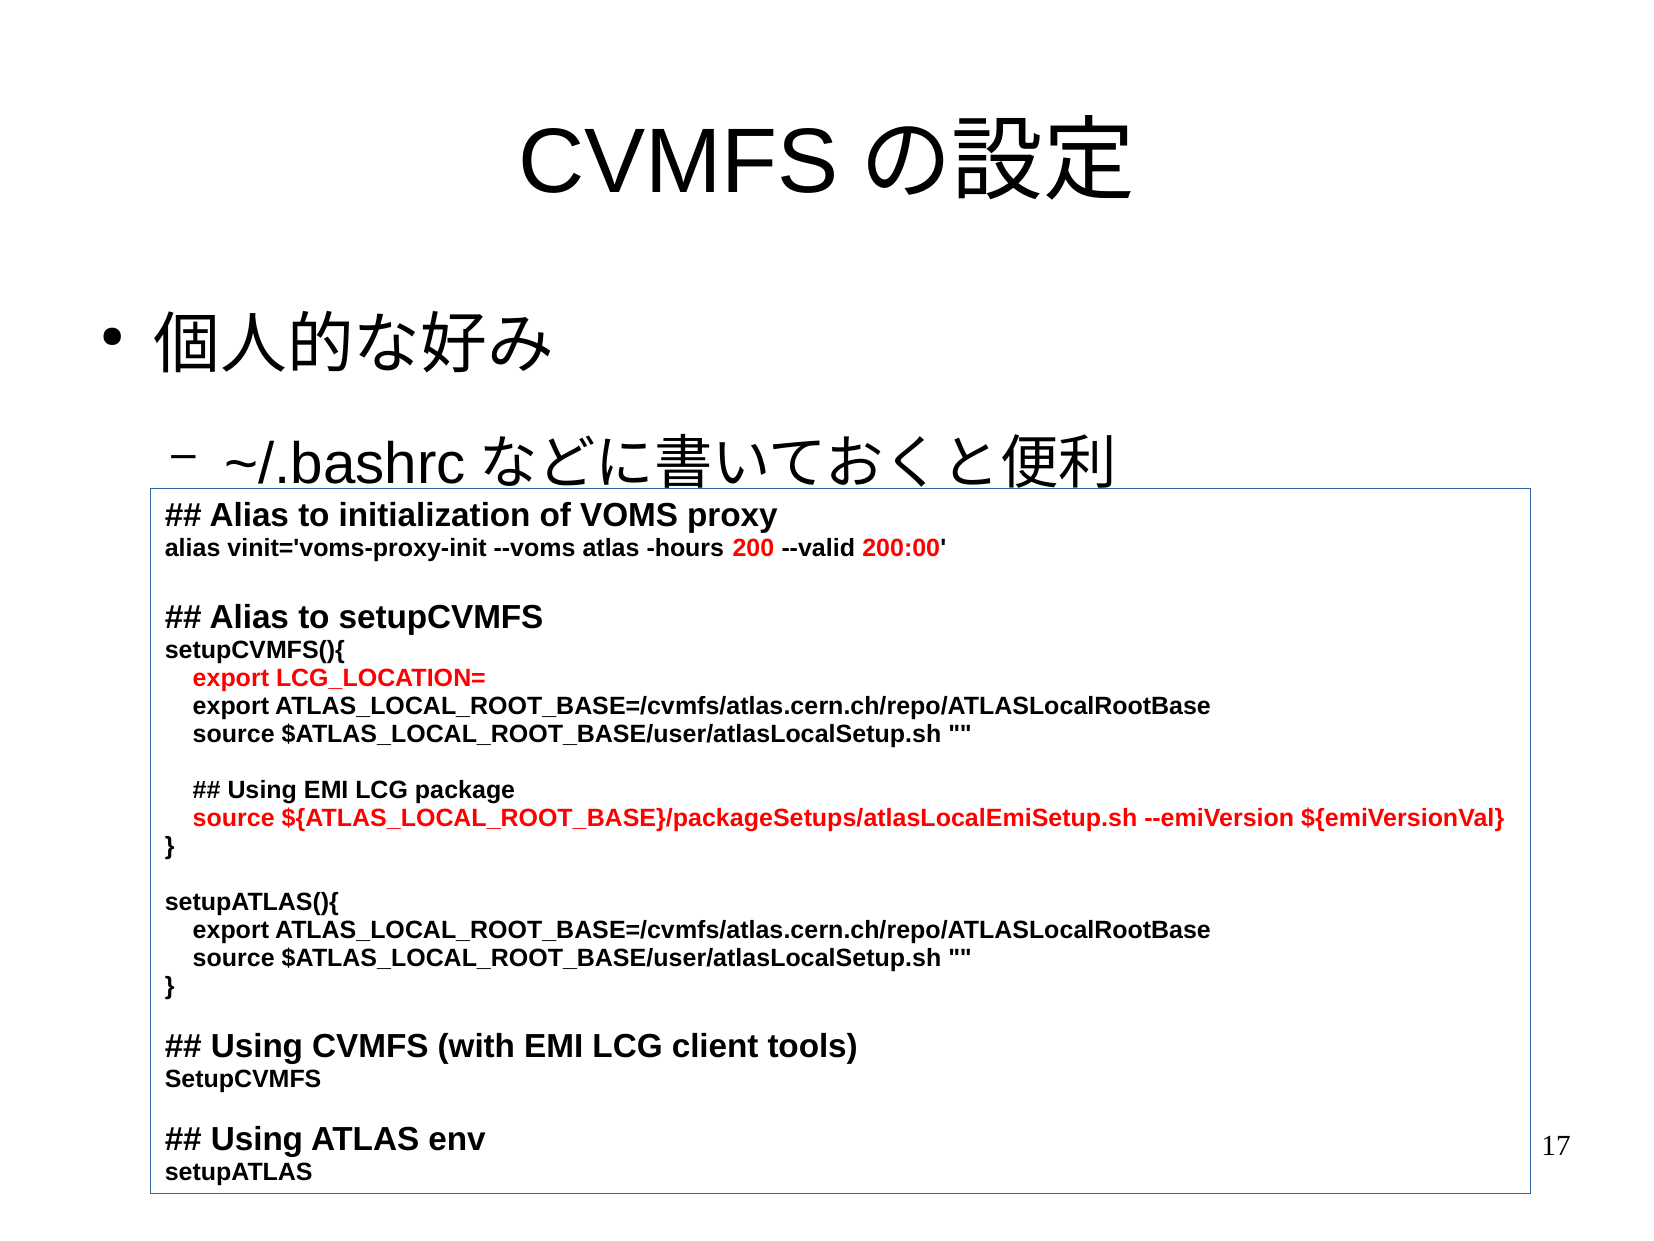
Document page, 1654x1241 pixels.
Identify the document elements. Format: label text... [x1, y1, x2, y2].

list 個人的な好み ~/.bashrcなどに書いておくと便利 [82, 290, 1571, 1010]
text_box ## Alias to initialization of VOMS proxy alias vinit='voms-proxy-init --voms atlas -hours 200 --valid 200:00' ## Alias to setupCVMFS setupCVMFS(){ export LCG_LOCATION= export ATLAS_LOCAL_ROOT_BASE=/cvmfs/atlas.cern.ch/repo/ATLASLocalRootBase source $ATLAS_LOCAL_ROOT_BASE/user/atlasLocalSetup.sh "" ## Using EMI LCG package source ${ATLAS_LOCAL_ROOT_BASE}/packageSetups/atlasLocalEmiSetup.sh --emiVersion ${emiVersionVal} } setupATLAS(){ export ATLAS_LOCAL_ROOT_BASE=/cvmfs/atlas.cern.ch/repo/ATLASLocalRootBase source $ATLAS_LOCAL_ROOT_BASE/user/atlasLocalSetup.sh "" } ## Using CVMFS (with EMI LCG client tools) SetupCVMFS ## Using ATLAS env setupATLAS [150, 488, 1531, 1194]
title CVMFSの設定 [82, 49, 1571, 257]
